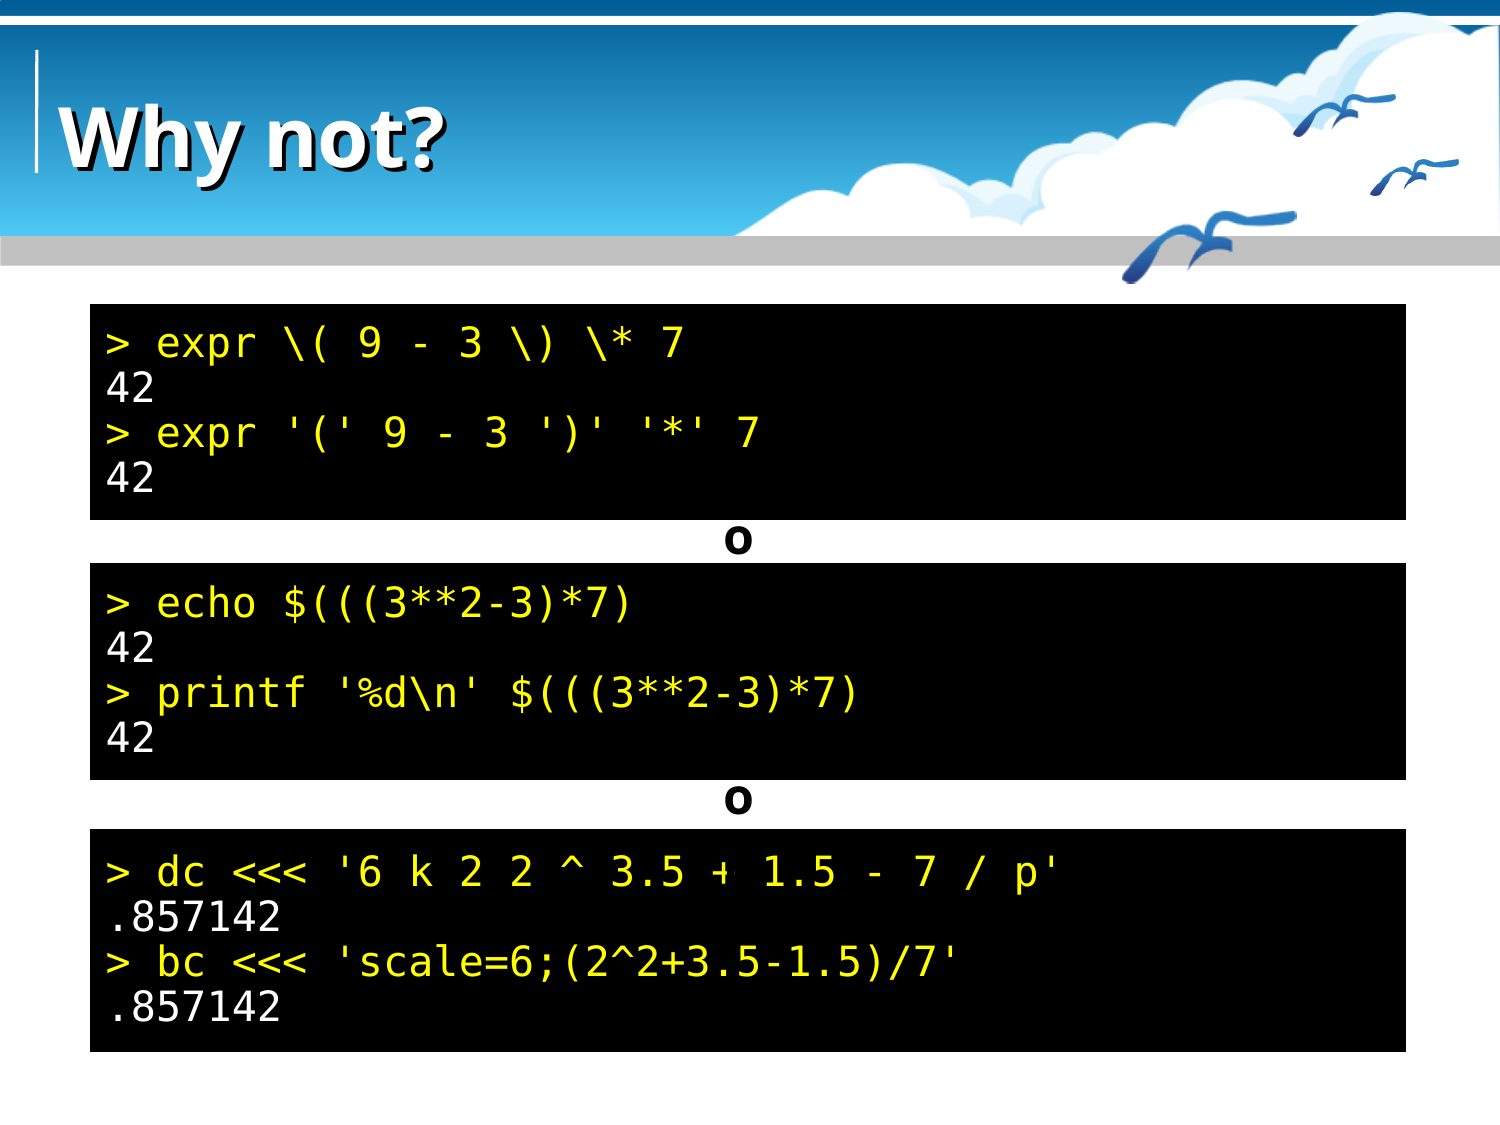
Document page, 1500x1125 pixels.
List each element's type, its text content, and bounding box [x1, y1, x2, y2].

picture [730, 12, 1500, 284]
text_box or [708, 755, 792, 836]
text_box > dc <<< '6 k 2 2 ^ 3.5 + 1.5 - 7 / p' .857142 > bc <<< 'scale=6;(2^2+3.5-1.5)/7' .857142 [90, 829, 1406, 1052]
title Why not? [59, 86, 1465, 186]
text_box > echo $(((3**2-3)*7) 42 > printf '%d\n' $(((3**2-3)*7) 42 [90, 563, 1406, 780]
text_box or [708, 496, 792, 576]
text_box > expr \( 9 - 3 \) \* 7 42 > expr '(' 9 - 3 ')' '*' 7 42 [90, 304, 1406, 520]
